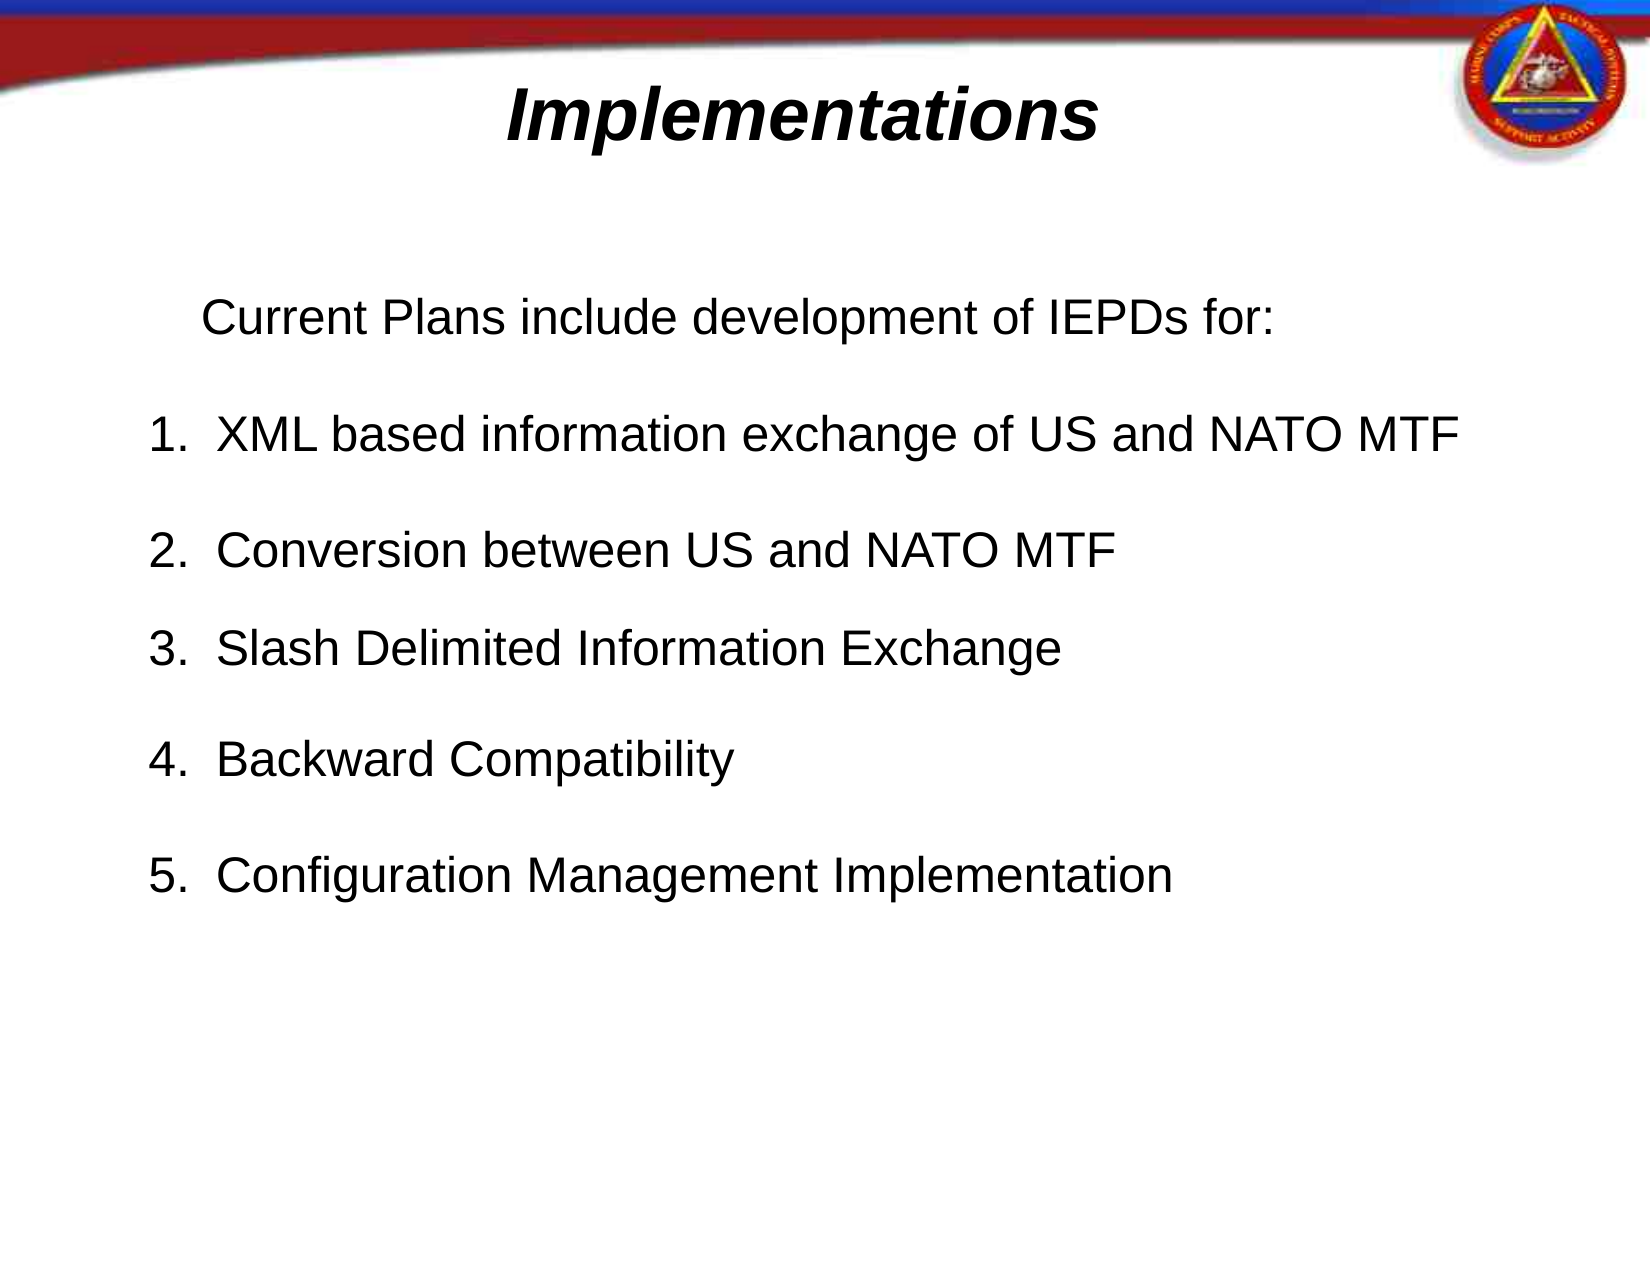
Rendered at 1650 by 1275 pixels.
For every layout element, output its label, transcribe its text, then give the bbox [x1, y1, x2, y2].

text_box Current Plans include development of IEPDs for: XML based information exchange of US and NATO MTF Conversion between US and NATO MTF Slash Delimited Information Exchange Backward Compatibility Configuration Management Implementation [133, 221, 1529, 953]
picture [0, 0, 1650, 175]
text_box Implementations [88, 64, 1520, 164]
